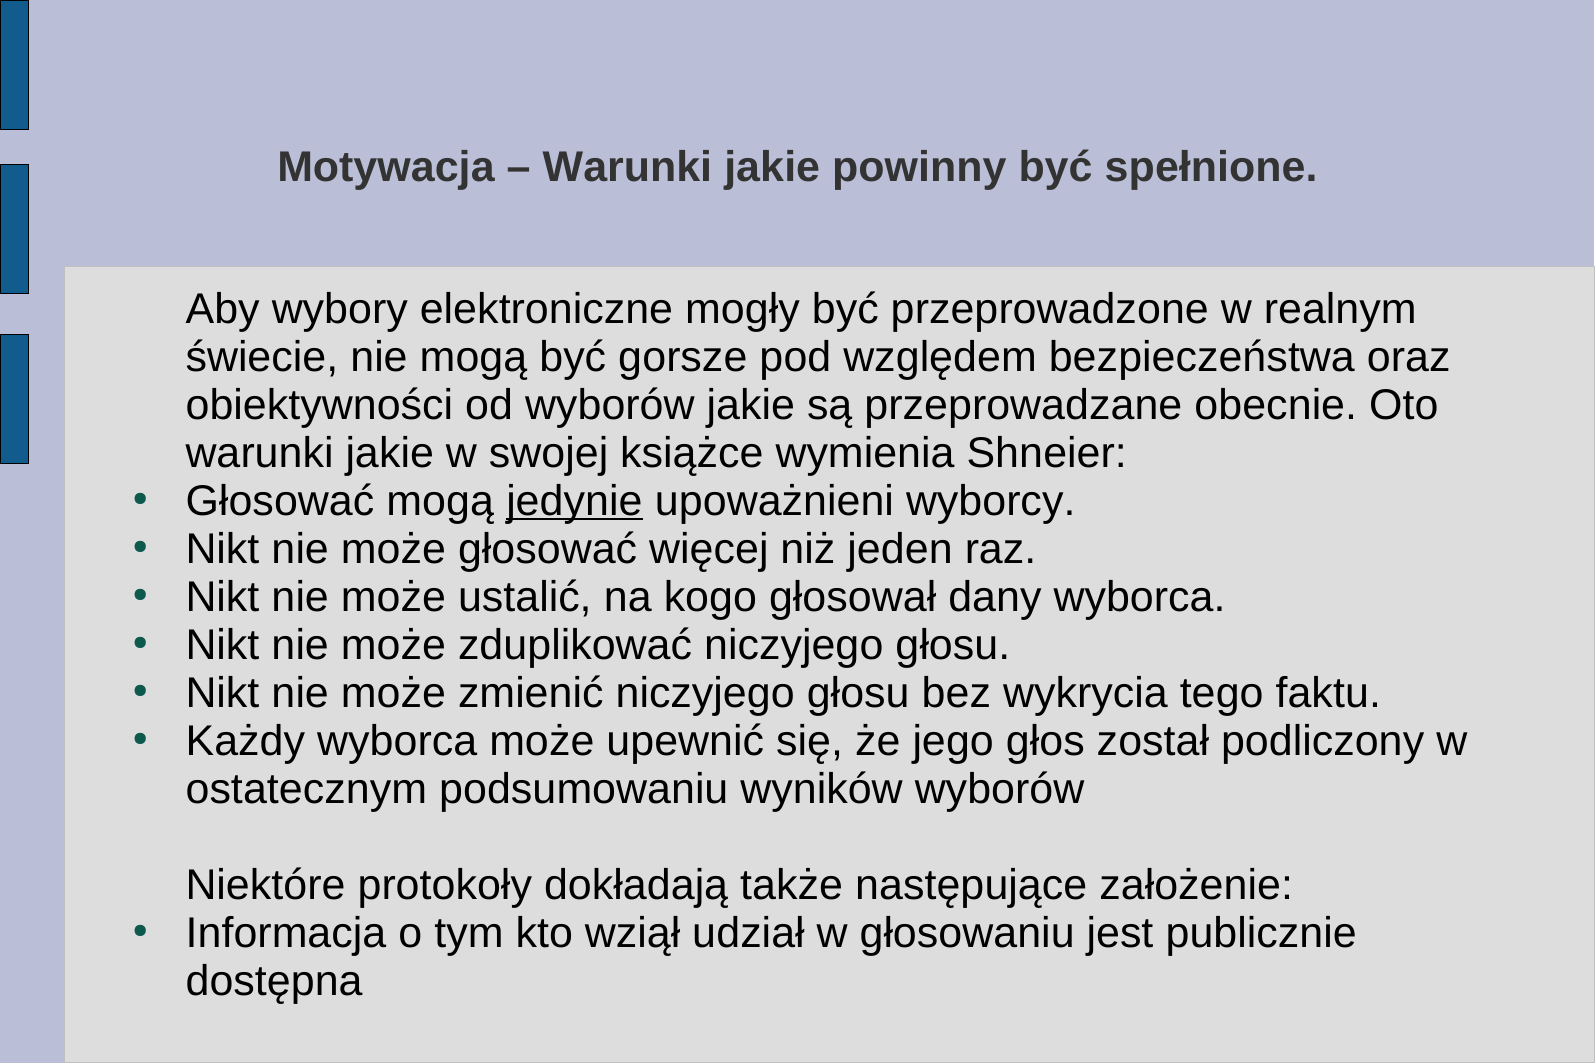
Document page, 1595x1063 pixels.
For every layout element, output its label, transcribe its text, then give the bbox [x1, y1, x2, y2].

list Aby wybory elektroniczne mogły być przeprowadzone w realnym świecie, nie mogą być gorsze pod względem bezpieczeństwa oraz obiektywności od wyborów jakie są przeprowadzane obecnie. Oto warunki jakie w swojej książce wymienia Shneier: Głosować mogą jedynie upoważnieni wyborcy. Nikt nie może głosować więcej niż jeden raz. Nikt nie może ustalić, na kogo głosował dany wyborca. Nikt nie może zduplikować niczyjego głosu. Nikt nie może zmienić niczyjego głosu bez wykrycia tego faktu. Każdy wyborca może upewnić się, że jego głos został podliczony w ostatecznym podsumowaniu wyników wyborów Niektóre protokoły dokładają także następujące założenie: Informacja o tym kto wziął udział w głosowaniu jest publicznie dostępna [114, 284, 1477, 1005]
title Motywacja – Warunki jakie powinny być spełnione. [117, 78, 1479, 256]
